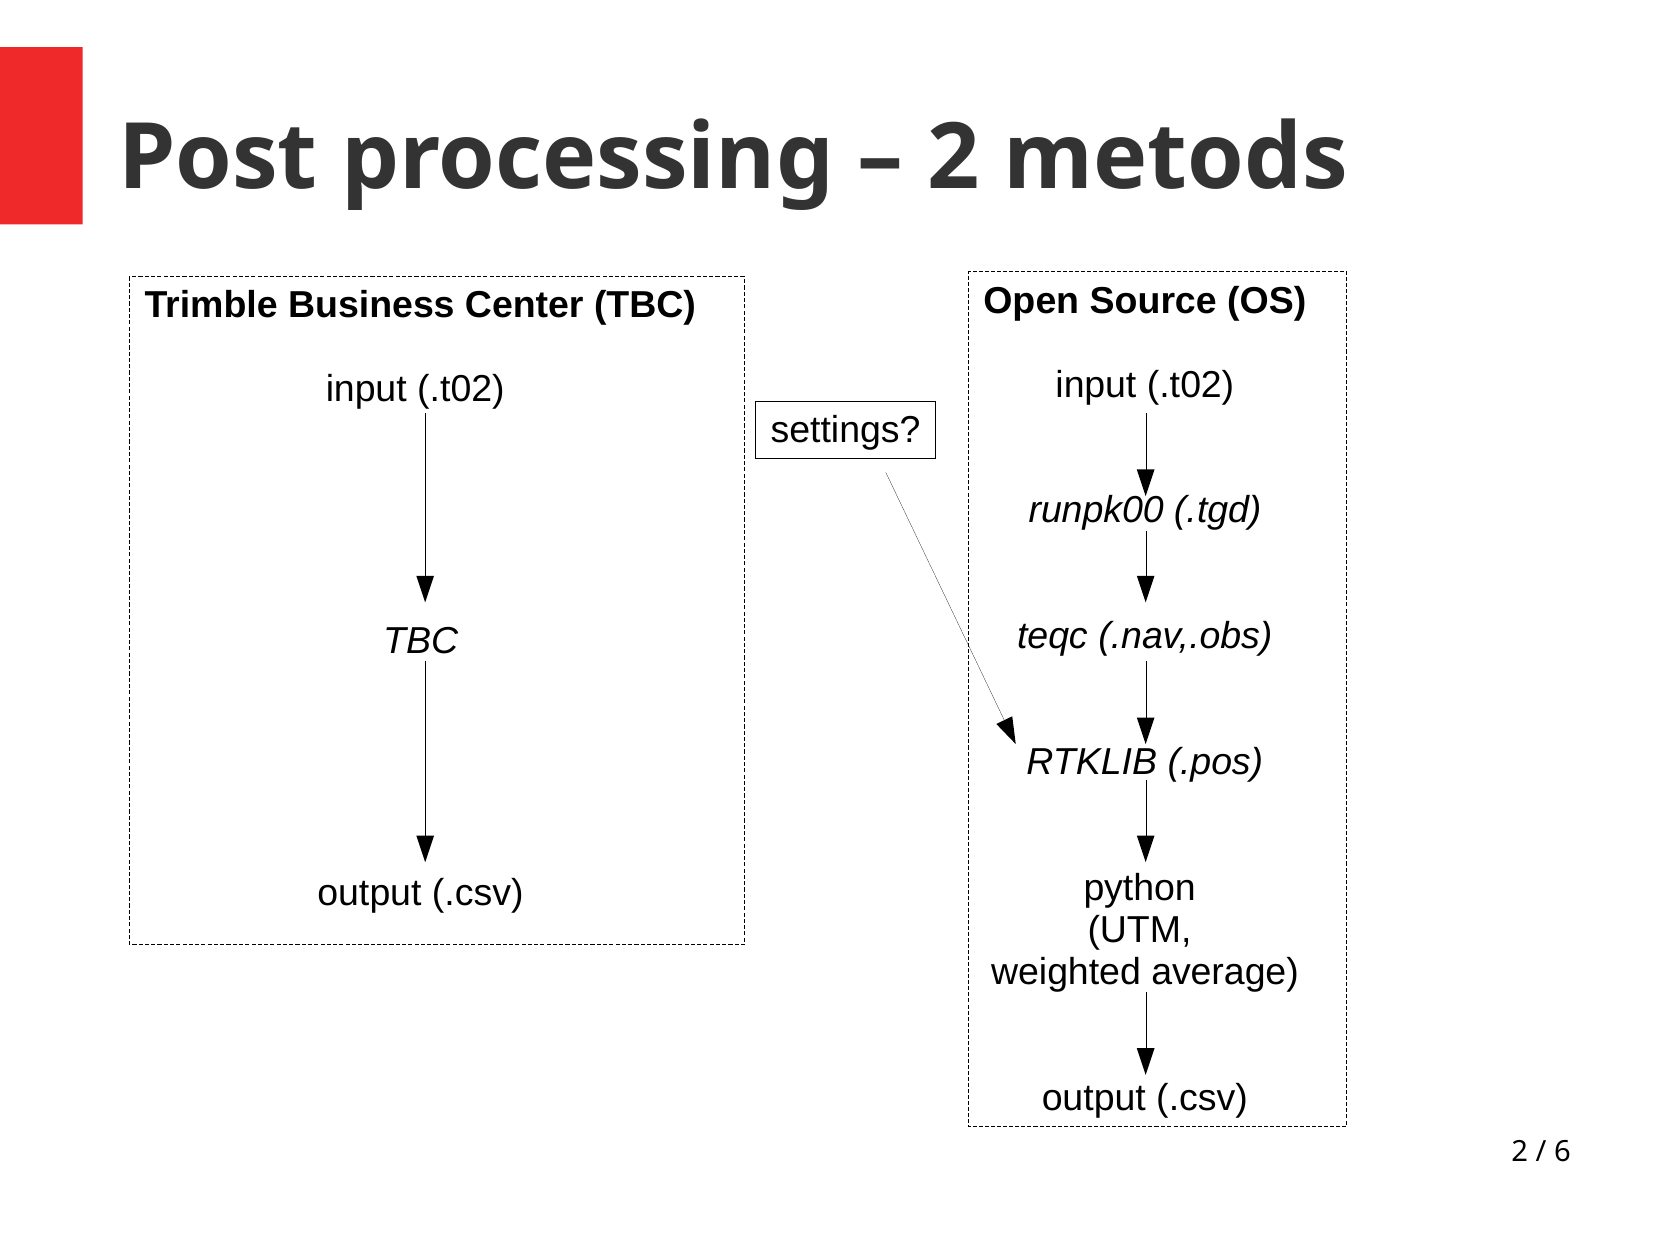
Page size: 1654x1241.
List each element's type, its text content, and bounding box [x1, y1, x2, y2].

text_box Open Source (OS) input (.t02) runpk00 (.tgd) teqc (.nav,.obs) RTKLIB (.pos) python (UTM, weighted average) output (.csv) [968, 271, 1347, 1127]
text_box Trimble Business Center (TBC) input (.t02) TBC output (.csv) [129, 276, 745, 945]
title Post processing – 2 metods [118, 49, 1571, 257]
text_box settings? [755, 401, 936, 459]
